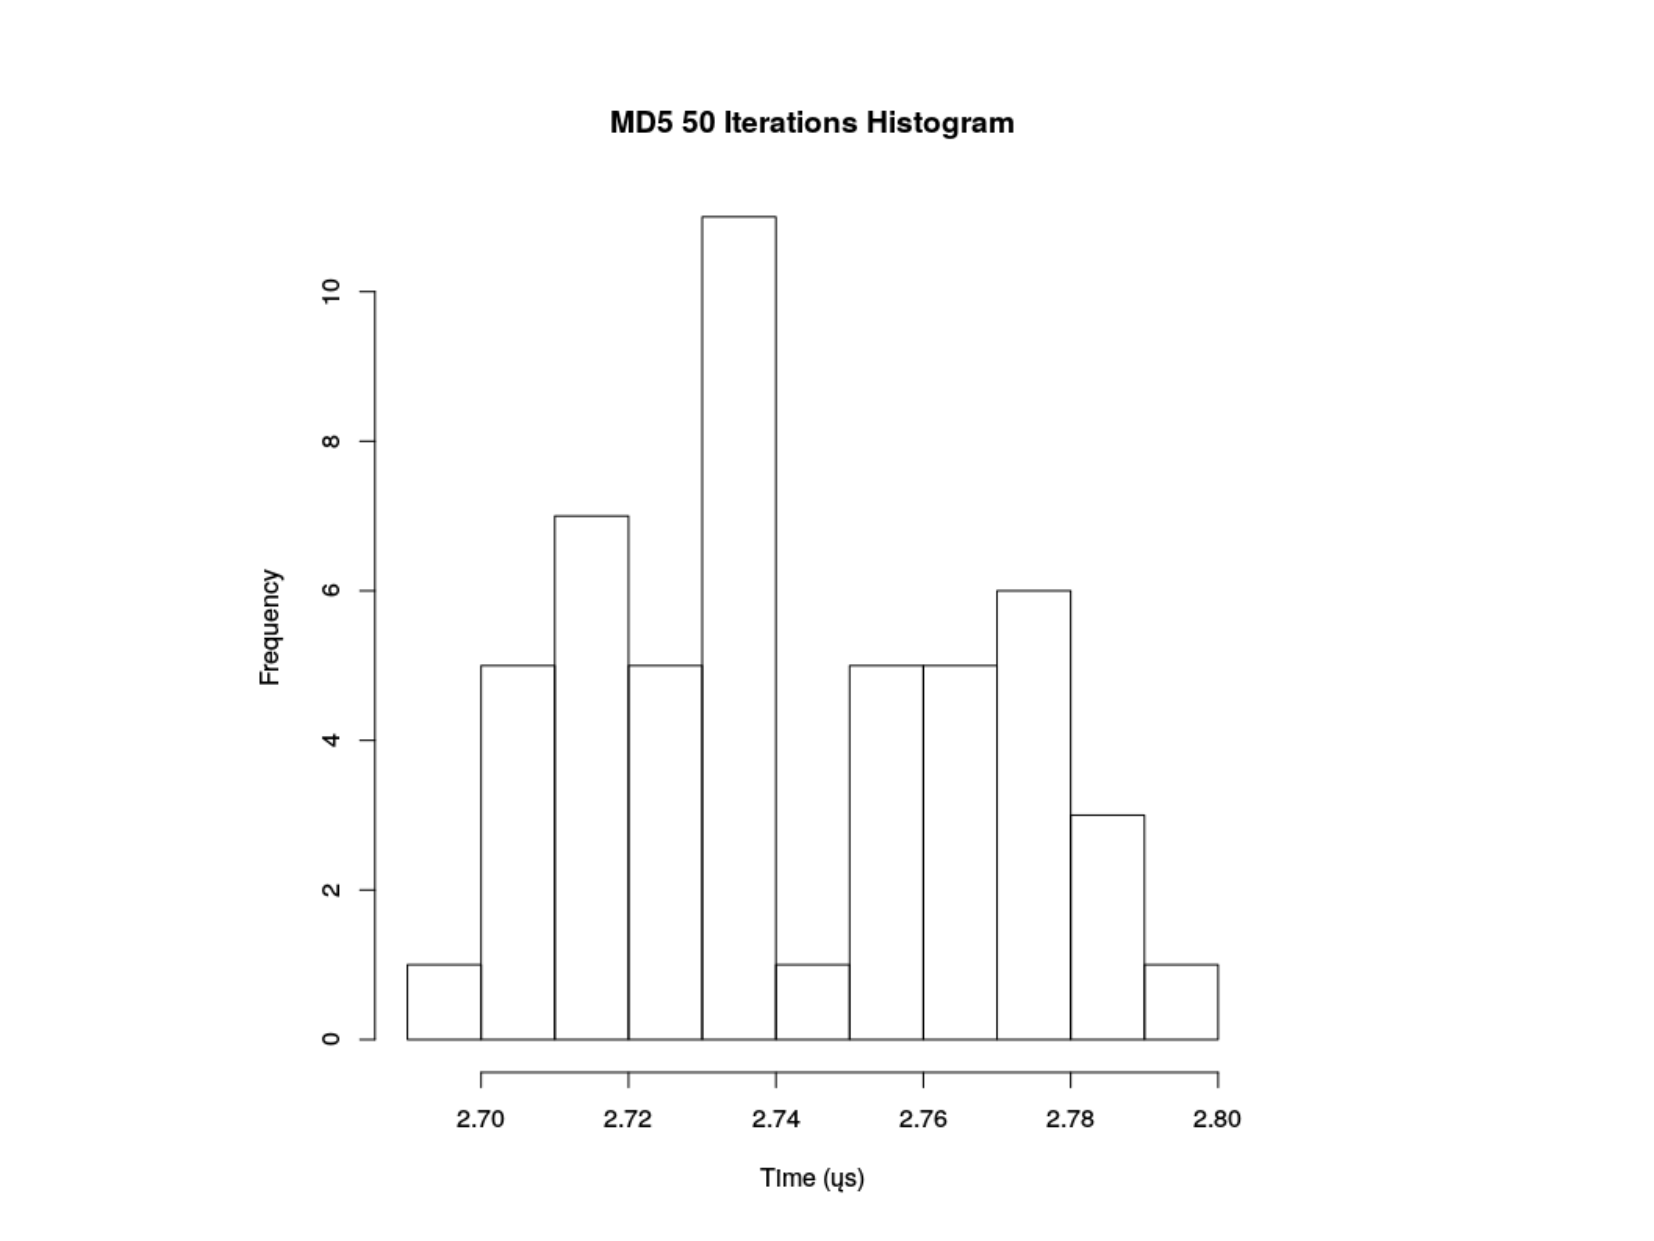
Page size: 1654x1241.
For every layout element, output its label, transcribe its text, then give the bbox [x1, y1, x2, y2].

picture [252, 61, 1314, 1226]
title Histogram [82, 49, 1571, 257]
